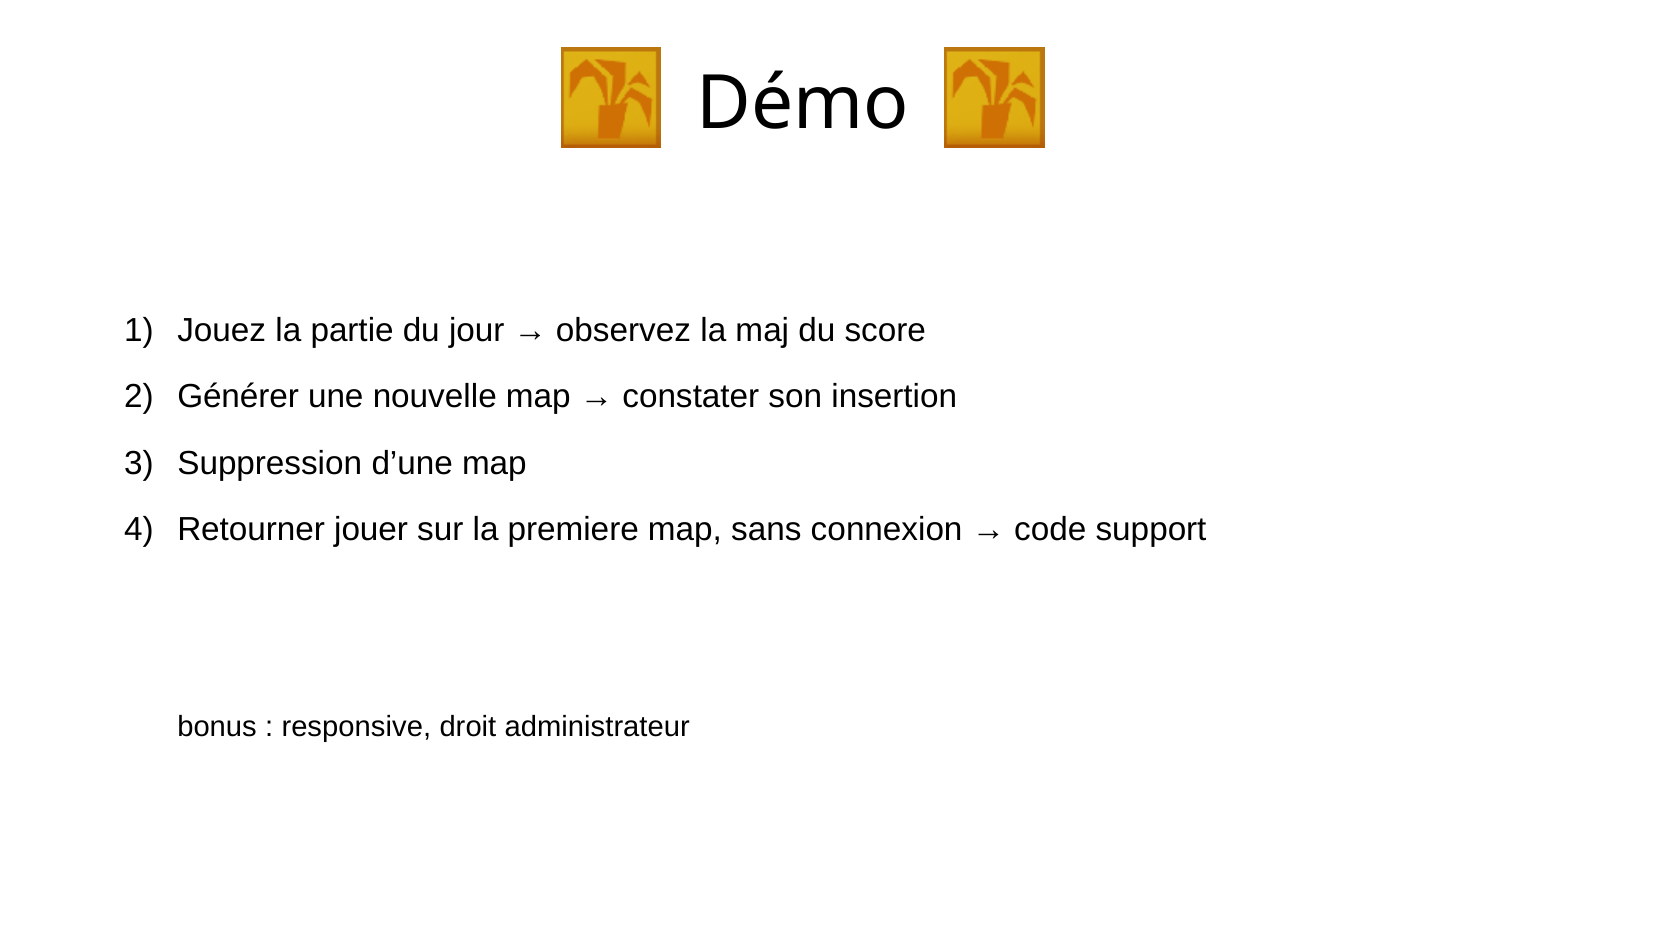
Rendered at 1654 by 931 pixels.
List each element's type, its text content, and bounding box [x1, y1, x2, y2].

picture [944, 47, 1045, 148]
picture [561, 47, 661, 148]
title Démo [59, 22, 1548, 178]
list Jouez la partie du jour → observez la maj du score Générer une nouvelle map → constater son insertion Suppression d’une map Retourner jouer sur la premiere map, sans connexion → code support bonus : responsive, droit administrateur [106, 206, 1595, 747]
